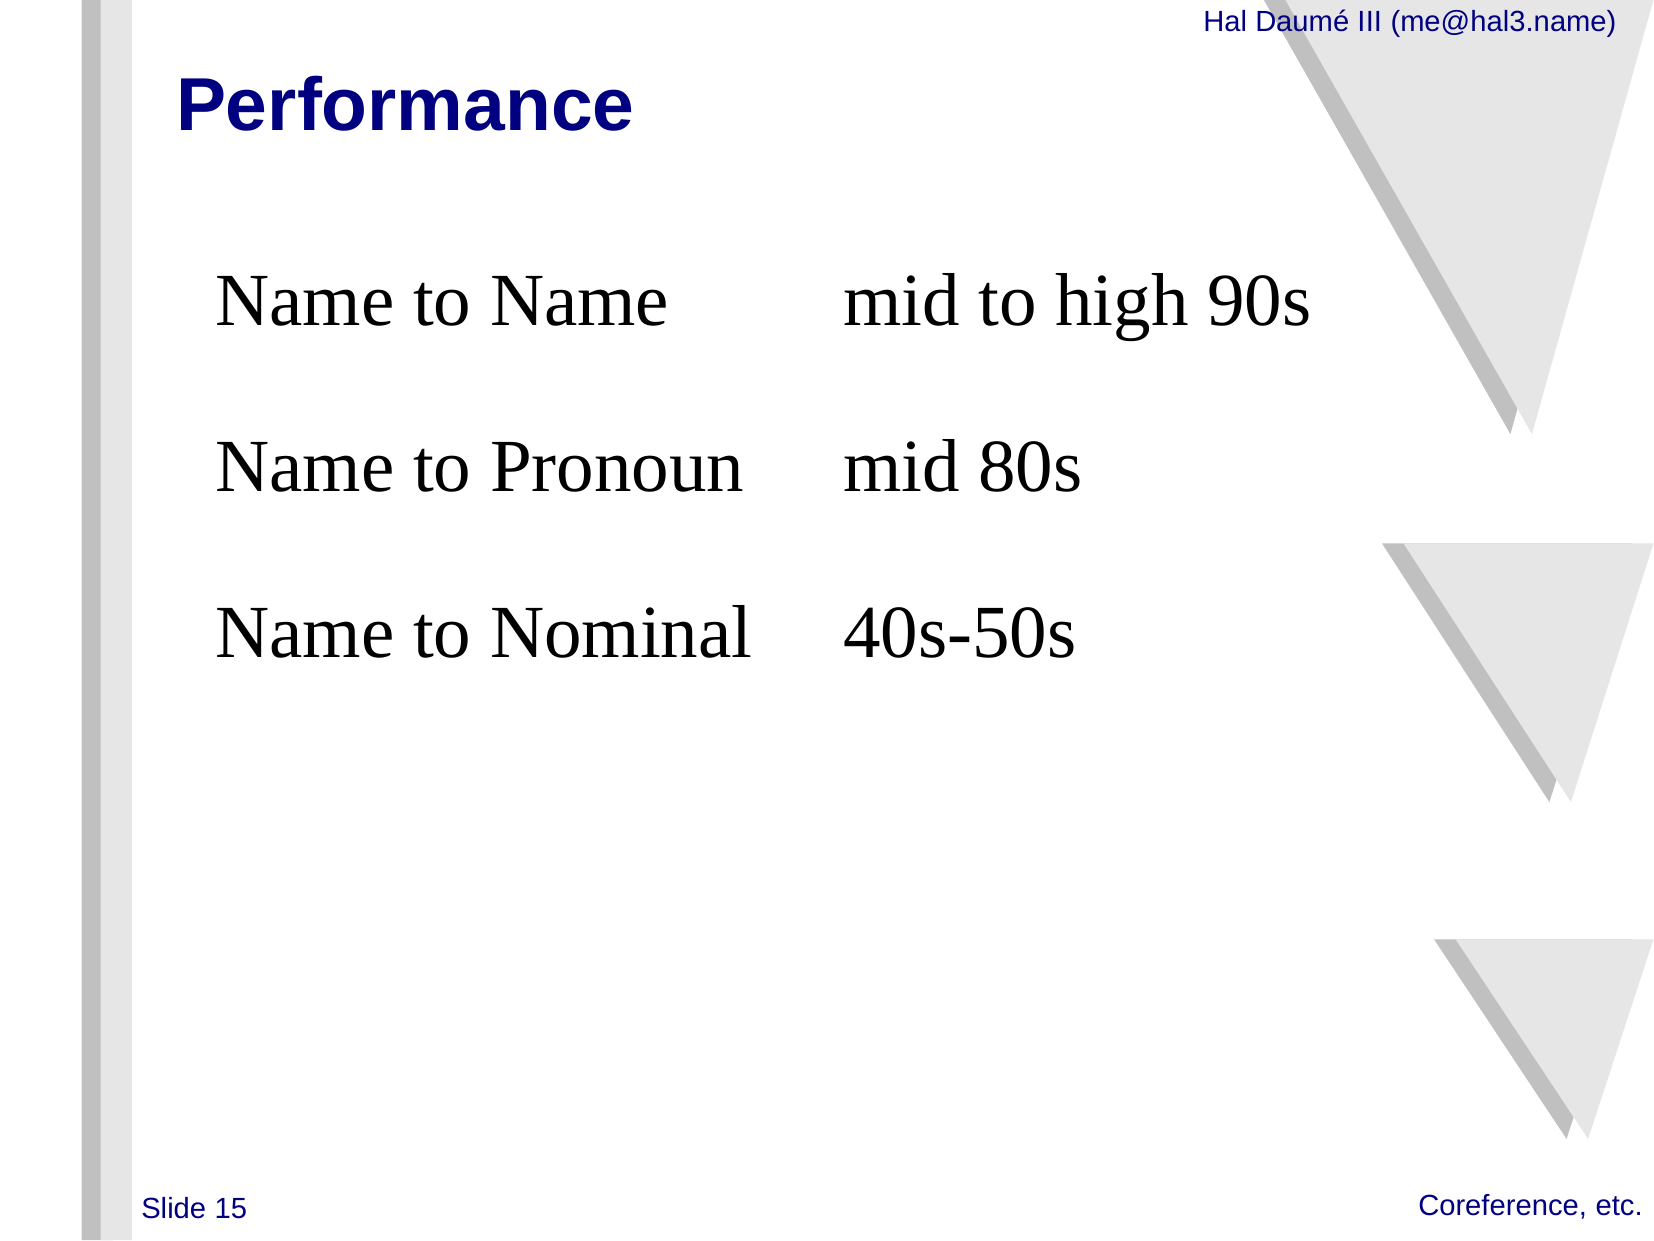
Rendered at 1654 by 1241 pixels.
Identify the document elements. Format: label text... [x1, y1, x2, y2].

title Performance [176, 44, 1509, 166]
text_box Name to Name mid to high 90s Name to Pronoun mid 80s Name to Nominal 40s-50s [215, 258, 1304, 674]
